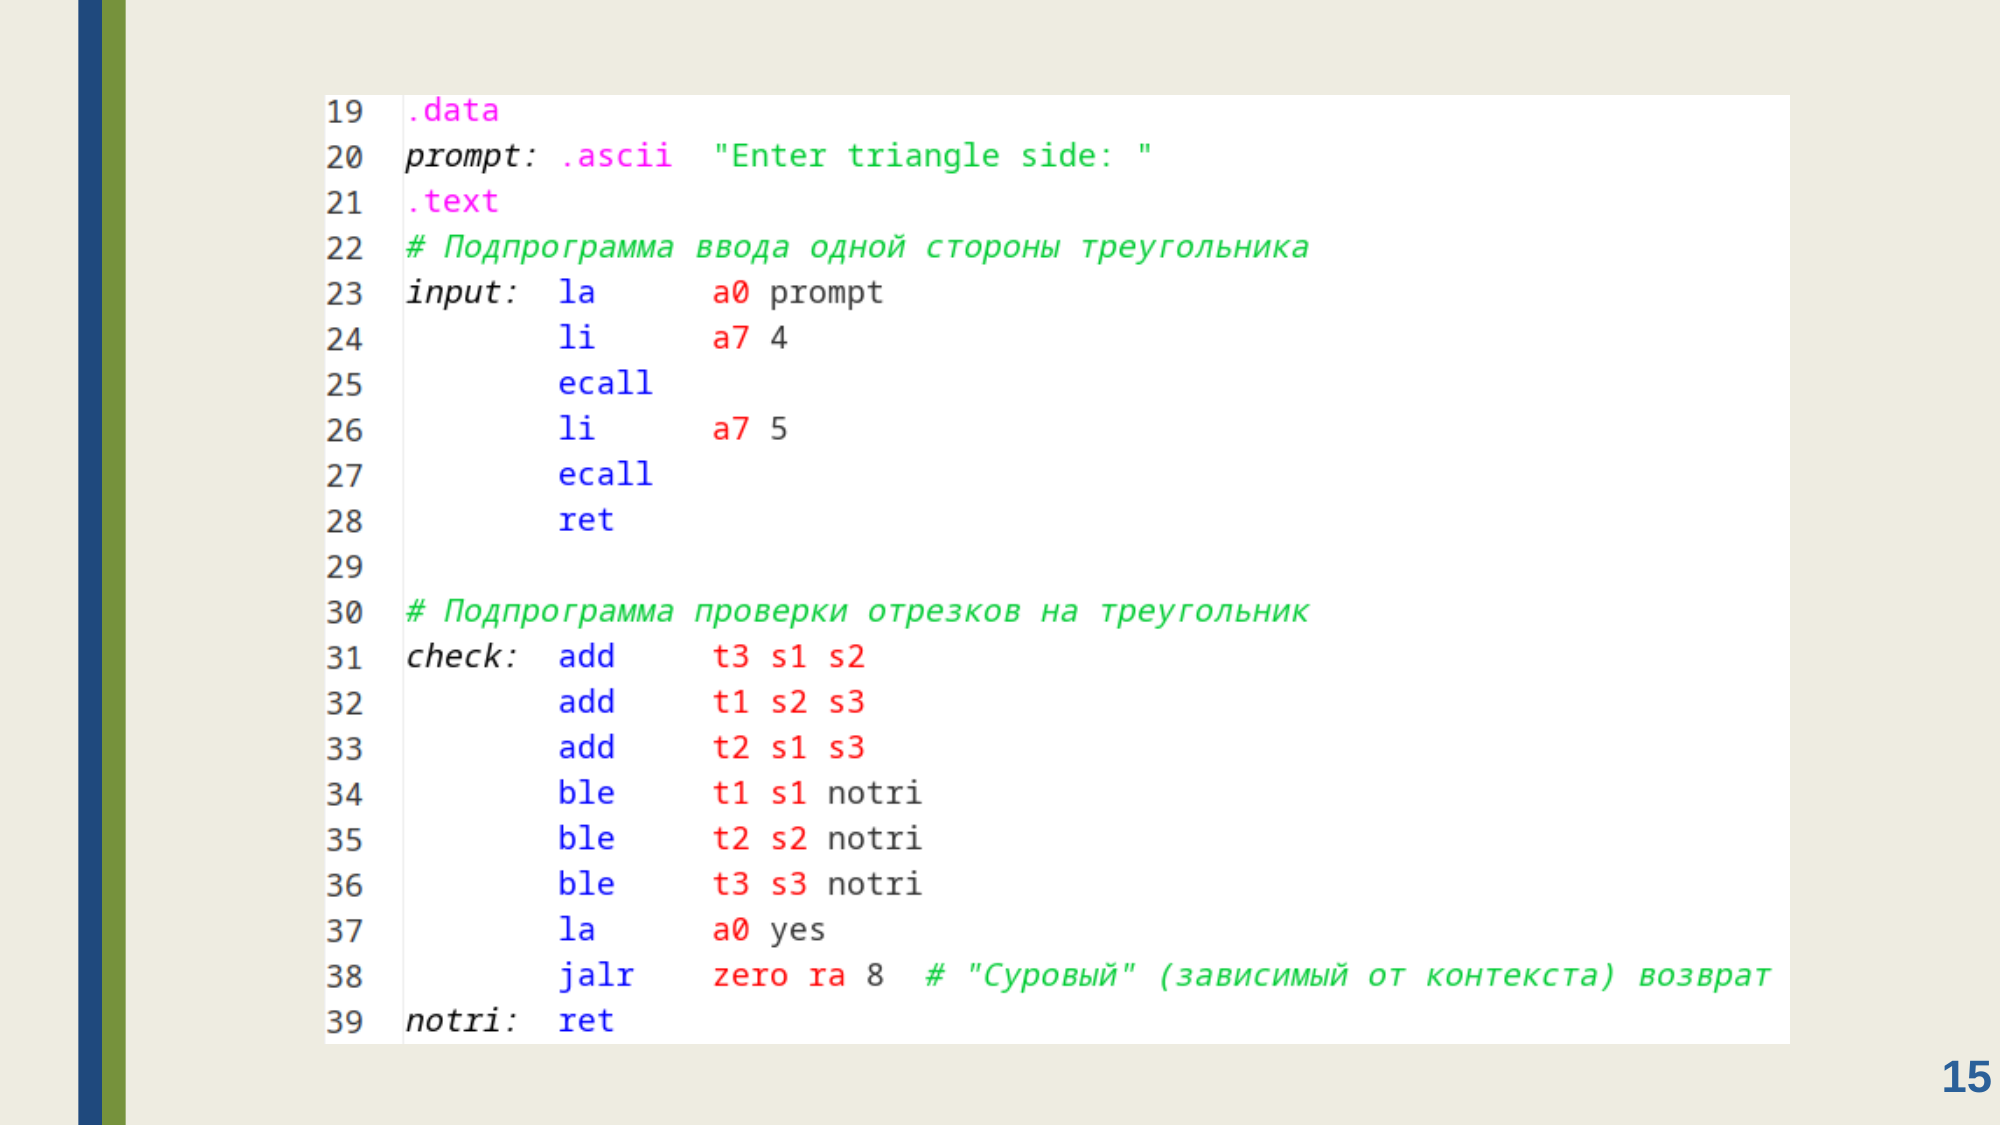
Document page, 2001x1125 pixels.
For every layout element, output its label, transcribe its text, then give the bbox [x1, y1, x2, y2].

text_box <номер> [1766, 1043, 1998, 1125]
picture [324, 95, 1790, 1044]
